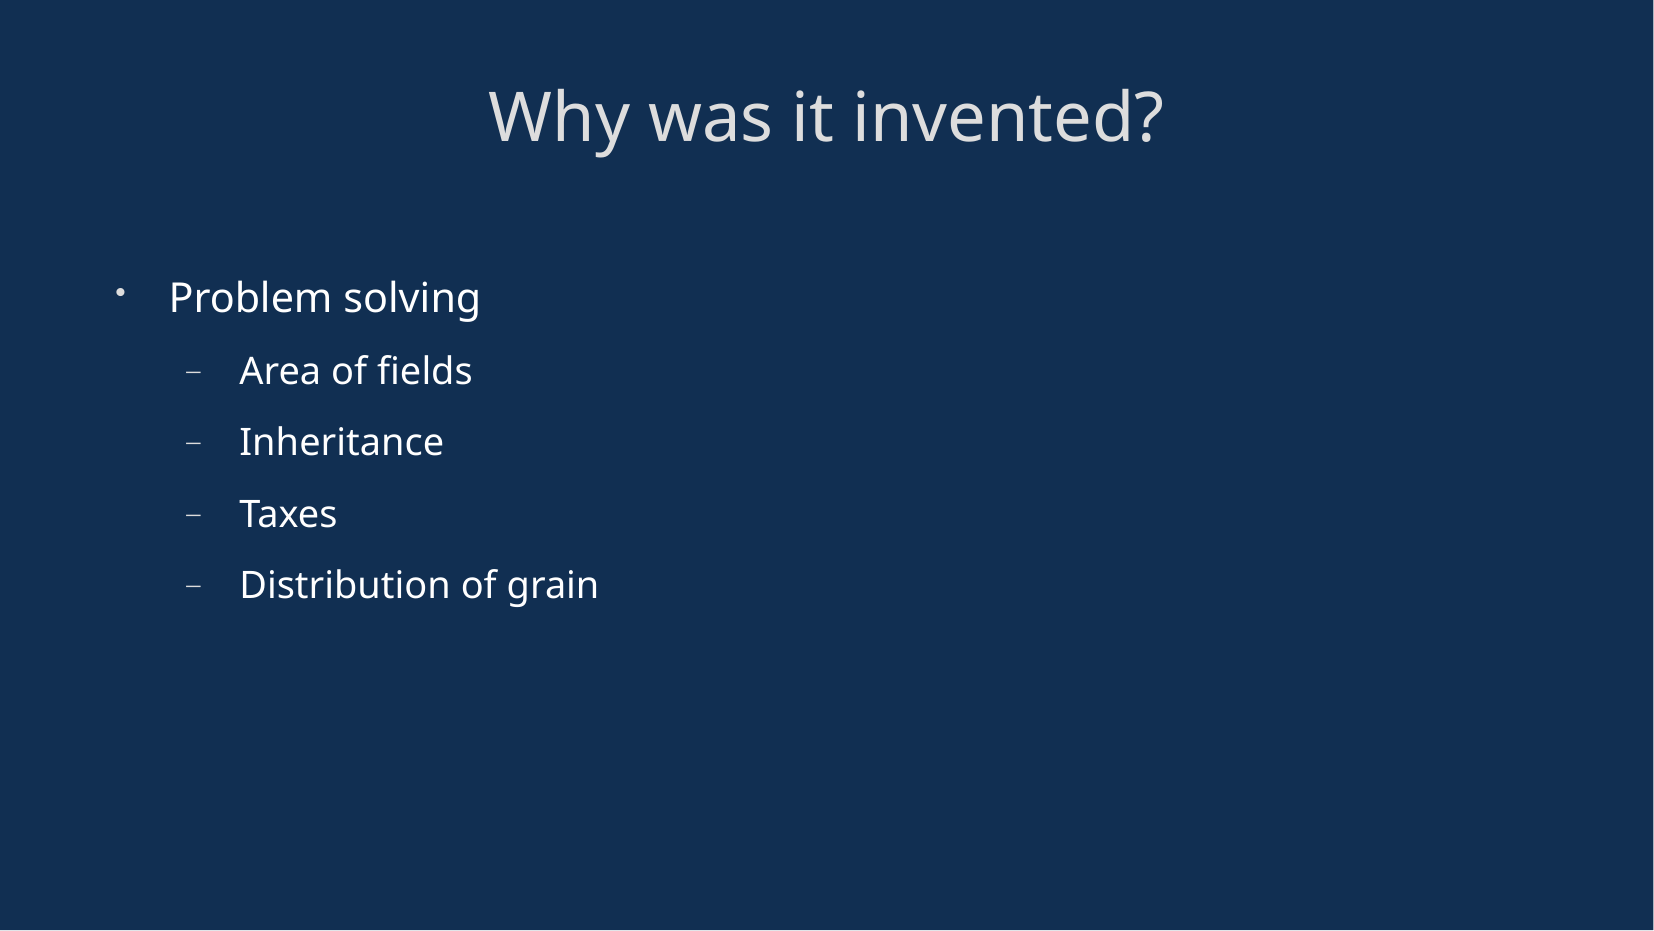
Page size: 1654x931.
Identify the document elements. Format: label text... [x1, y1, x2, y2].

list Problem solving Area of fields Inheritance Taxes Distribution of grain [97, 268, 1563, 806]
title Why was it invented? [82, 37, 1571, 193]
